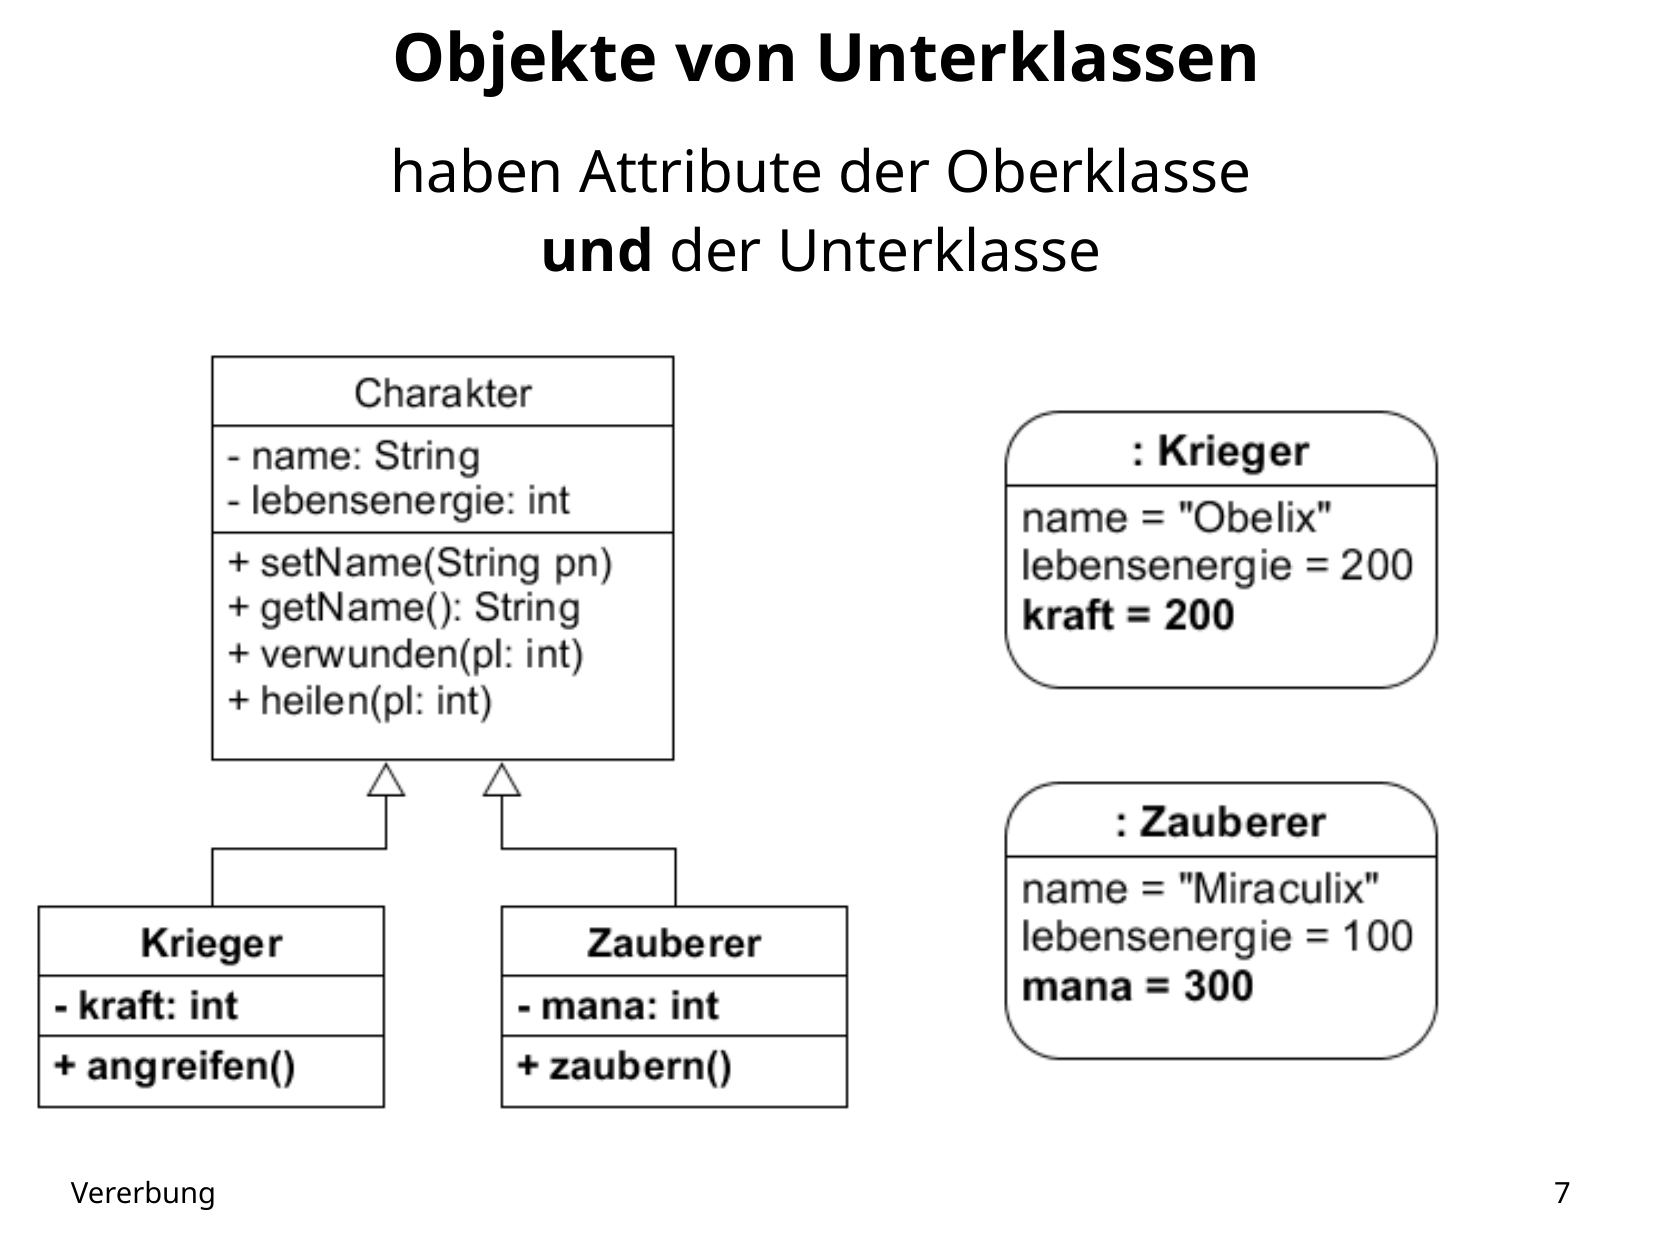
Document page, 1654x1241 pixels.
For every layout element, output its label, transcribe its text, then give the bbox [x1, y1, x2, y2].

picture [36, 354, 851, 1111]
picture [1003, 409, 1441, 1063]
list haben Attribute der Oberklasse und der Unterklasse [70, 129, 1571, 308]
title Objekte von Unterklassen [0, 5, 1654, 107]
